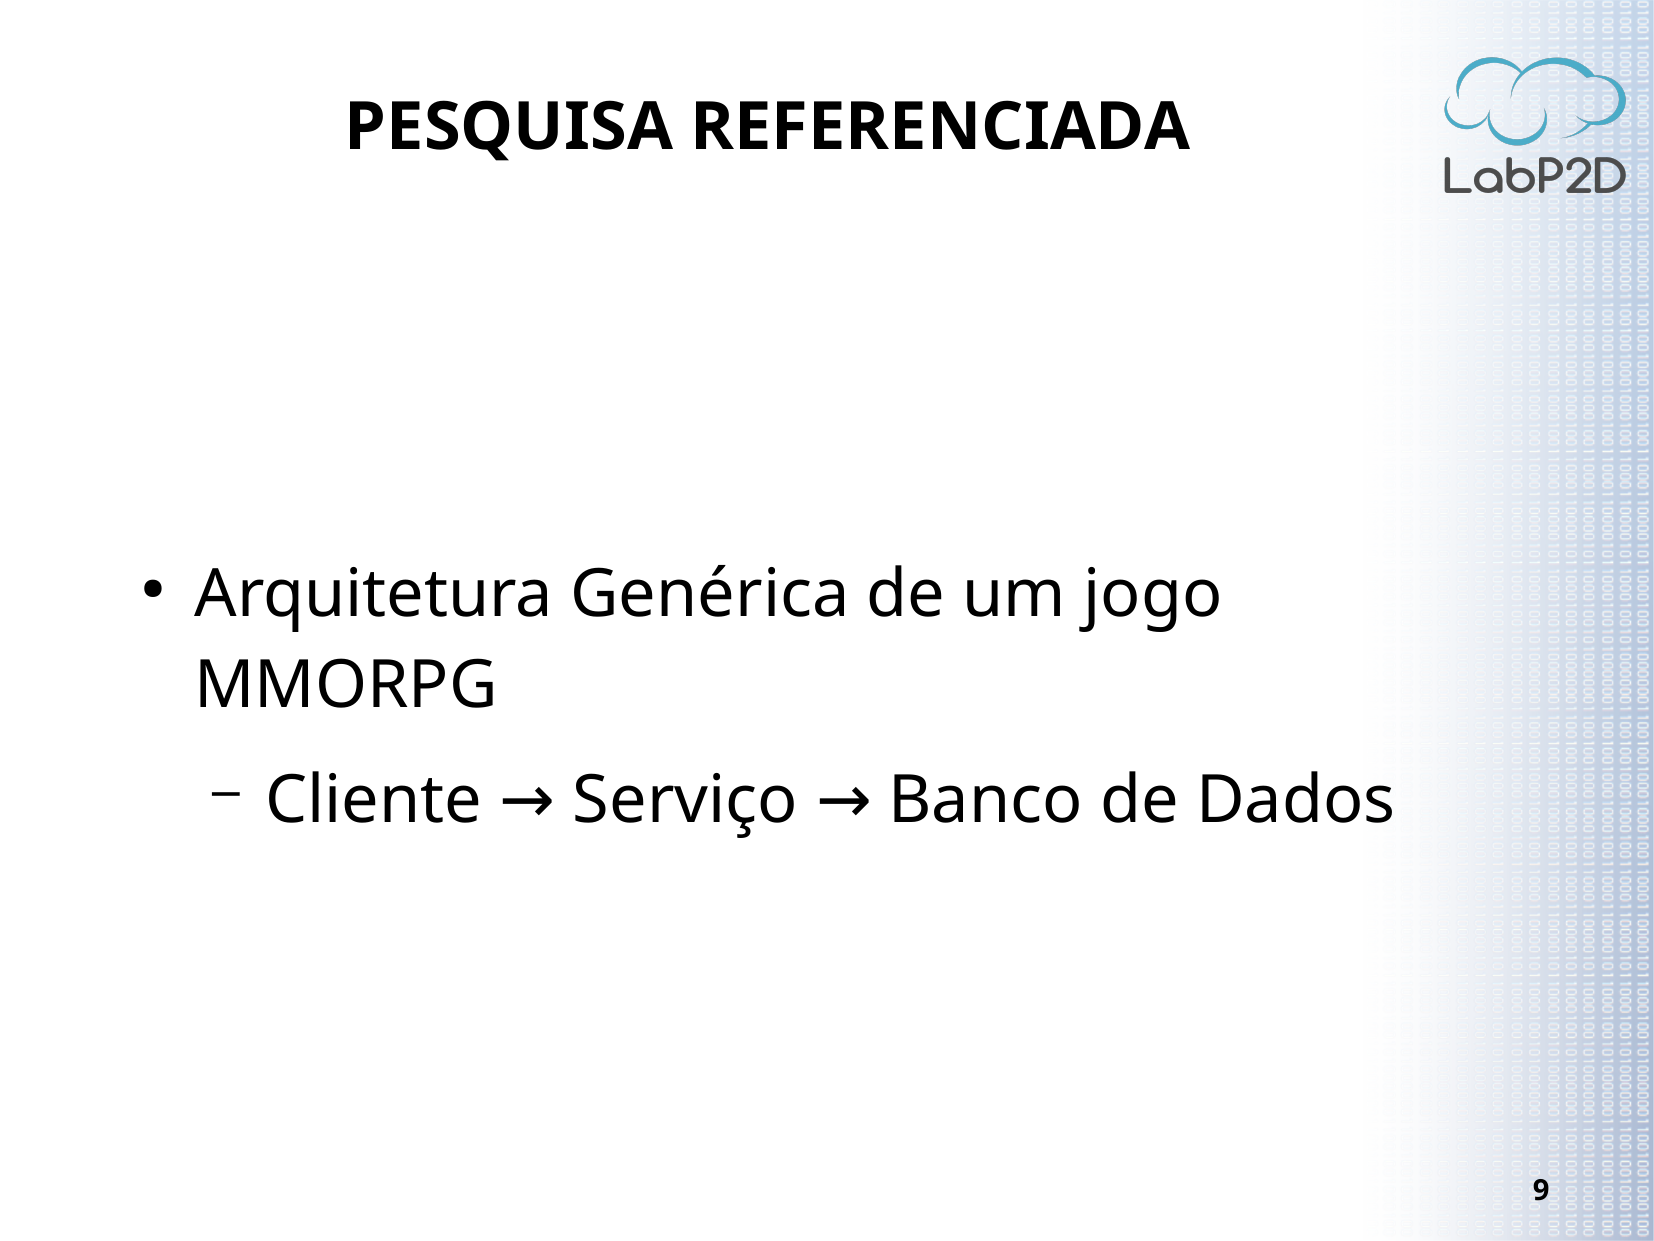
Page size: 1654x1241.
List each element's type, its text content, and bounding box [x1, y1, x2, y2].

picture [1360, 1, 1654, 1240]
list Arquitetura Genérica de um jogo MMORPG Cliente → Serviço → Banco de Dados [123, 271, 1406, 1116]
title PESQUISA REFERENCIADA [82, 19, 1453, 227]
